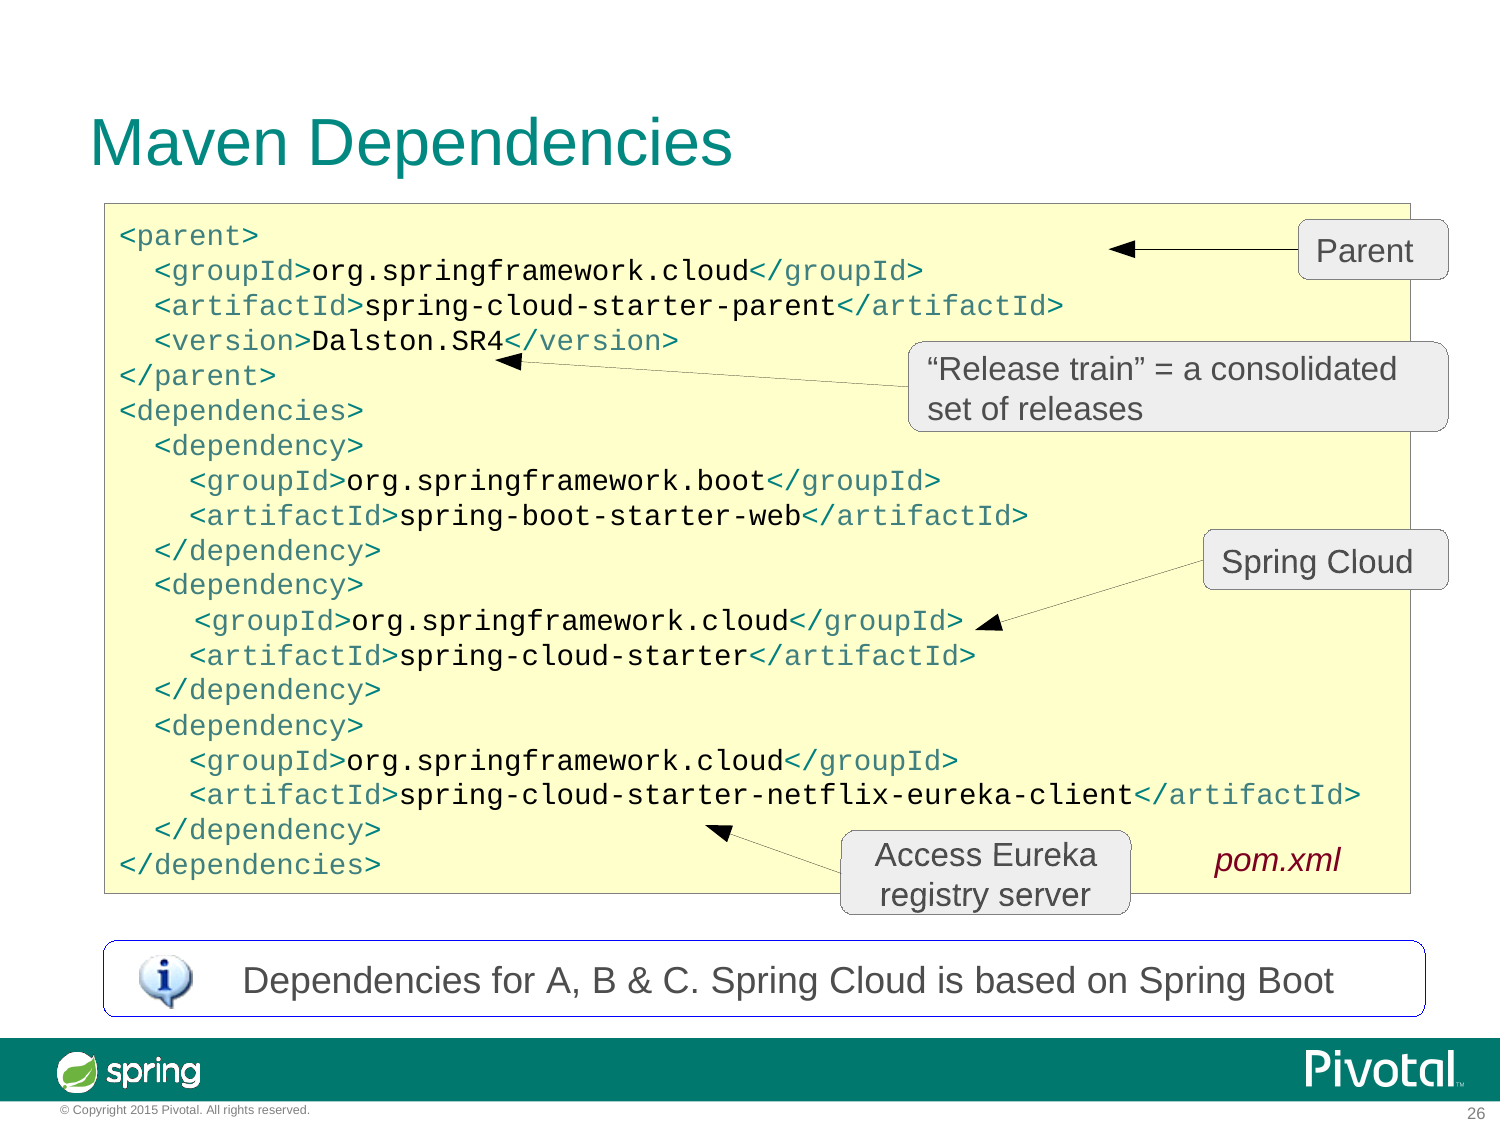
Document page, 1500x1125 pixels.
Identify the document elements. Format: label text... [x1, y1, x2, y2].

text_box Parent [1298, 219, 1449, 280]
text_box <parent> <groupId>org.springframework.cloud</groupId> <artifactId>spring-cloud-starter-parent</artifactId> <version>Dalston.SR4</version> </parent> <dependencies> <dependency> <groupId>org.springframework.boot</groupId> <artifactId>spring-boot-starter-web</artifactId> </dependency> <dependency> <groupId>org.springframework.cloud</groupId> <artifactId>spring-cloud-starter</artifactId> </dependency> <dependency> <groupId>org.springframework.cloud</groupId> <artifactId>spring-cloud-starter-netflix-eureka-client</artifactId> </dependency> </dependencies> [104, 203, 1411, 894]
text_box “Release train” = a consolidated set of releases [908, 341, 1449, 432]
text_box [1396, 940, 1426, 1017]
text_box Spring Cloud [1203, 529, 1449, 590]
picture [32, 1041, 210, 1103]
title Maven Dependencies [75, 45, 1426, 233]
text_box Access Eureka registry server [840, 830, 1132, 915]
text_box Dependencies for A, B & C. Spring Cloud is based on Spring Boot [104, 937, 1396, 1021]
text_box pom.xml [1200, 830, 1370, 886]
picture [1306, 1050, 1464, 1087]
